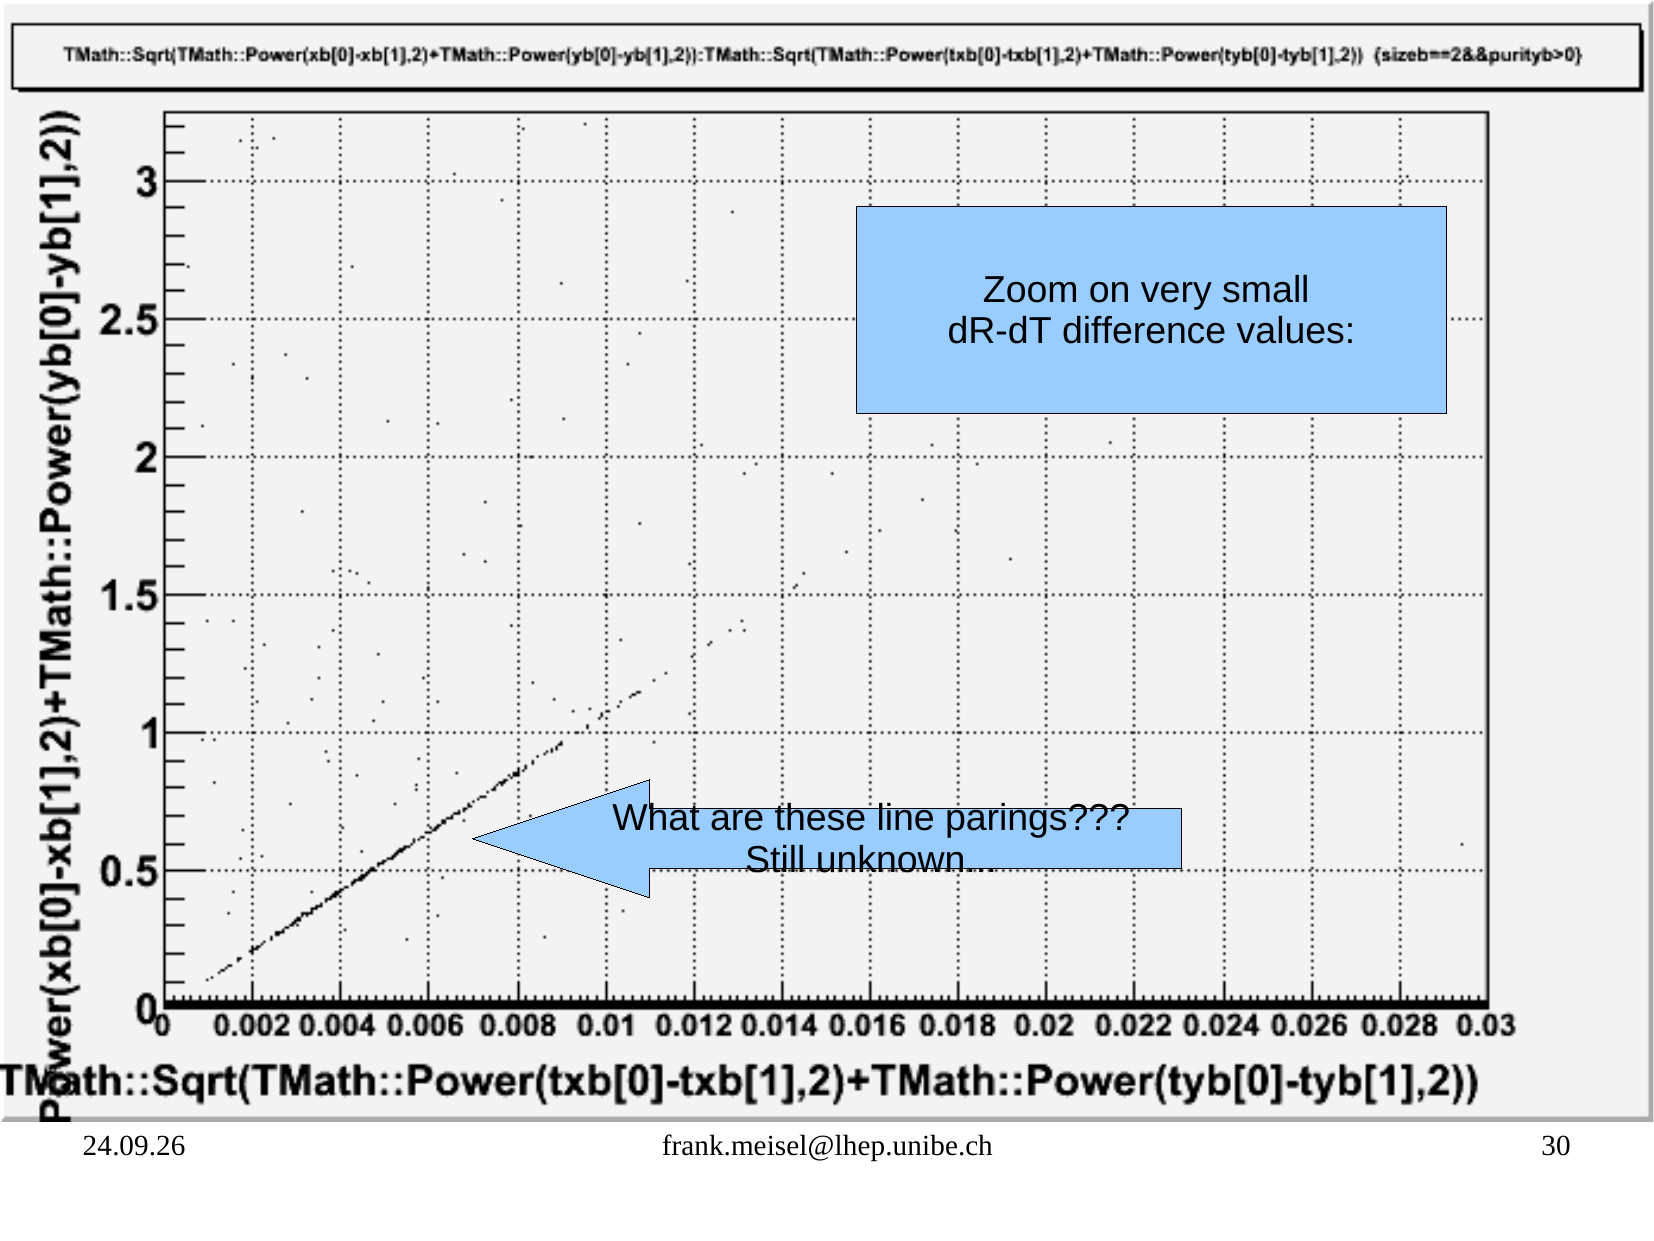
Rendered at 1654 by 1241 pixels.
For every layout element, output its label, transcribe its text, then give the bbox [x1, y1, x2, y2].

text_box Zoom on very small dR-dT difference values: [856, 206, 1447, 414]
text_box What are these line parings??? Still unknown... [472, 779, 1182, 898]
picture [0, 0, 1654, 1123]
